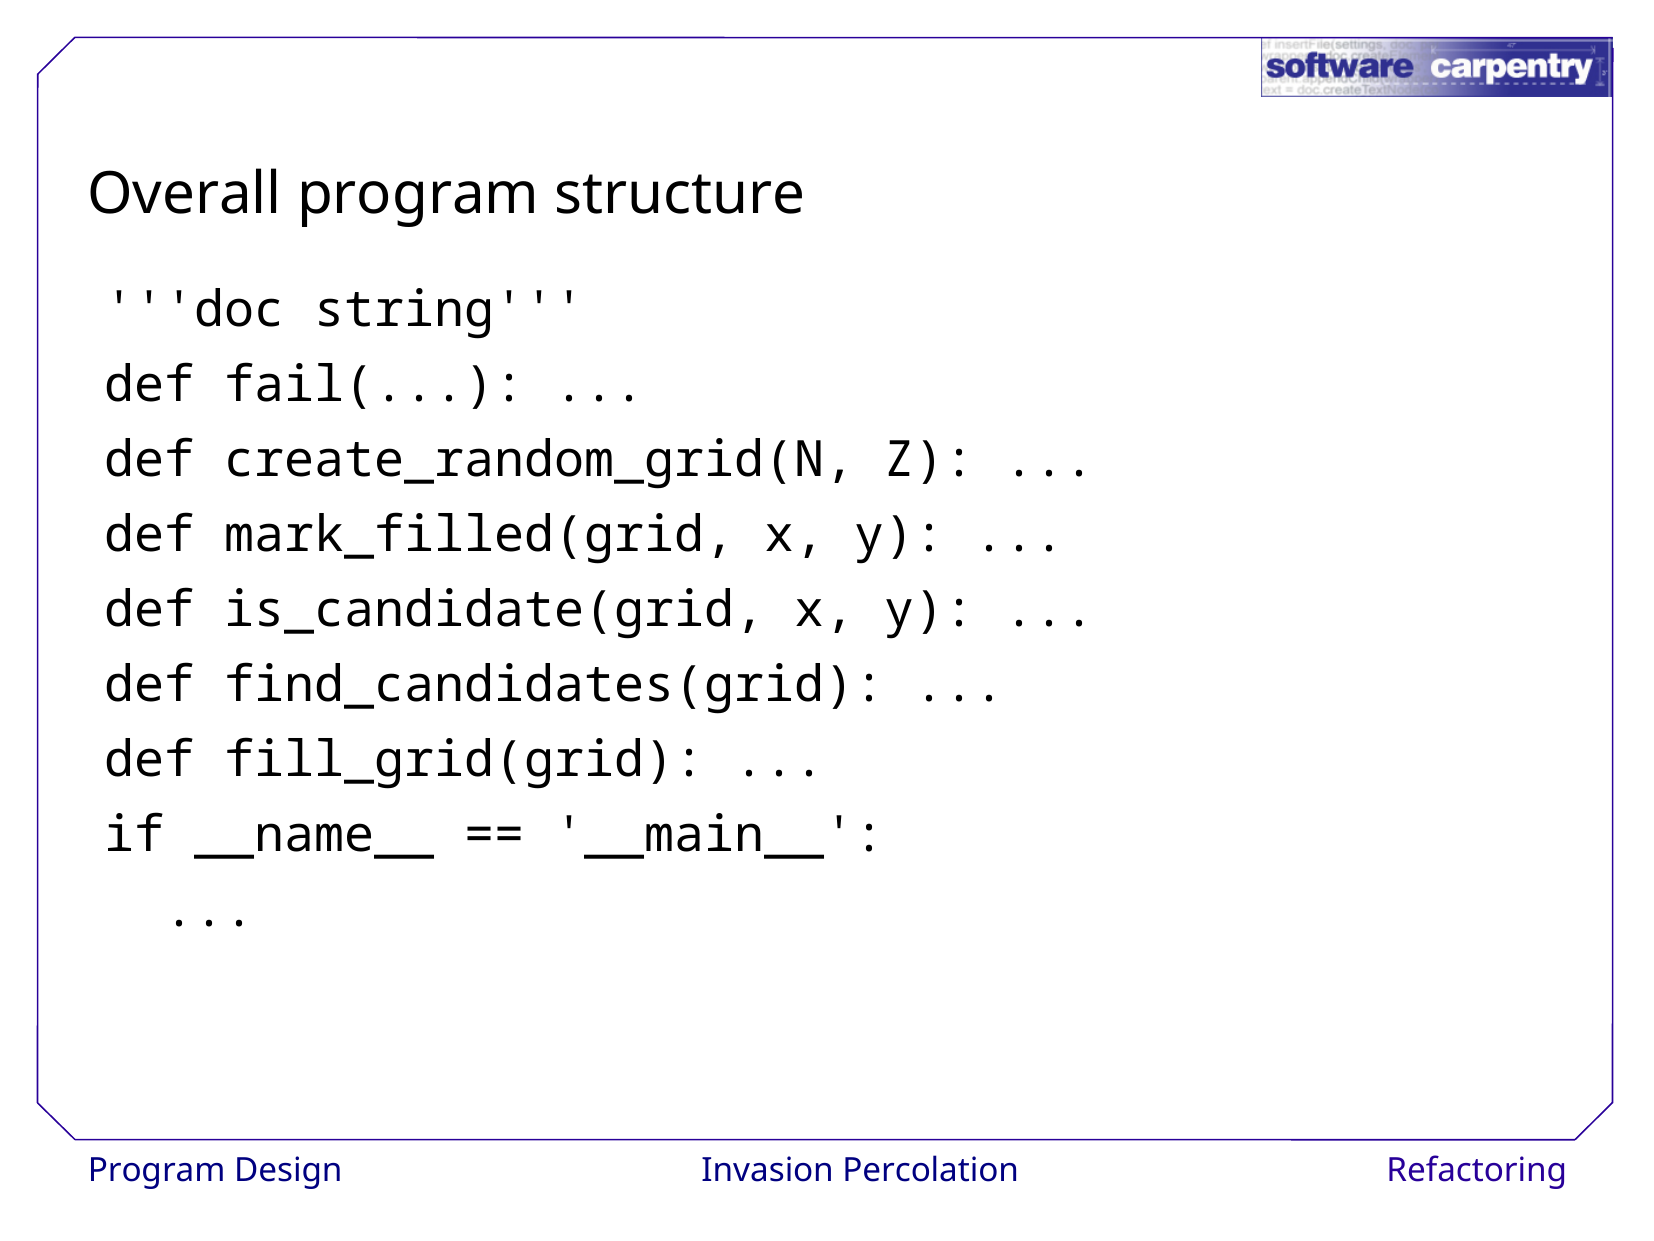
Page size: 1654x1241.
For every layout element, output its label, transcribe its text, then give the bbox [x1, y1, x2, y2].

picture [1261, 39, 1613, 97]
text_box Overall program structure [72, 112, 971, 233]
text_box '''doc string''' def fail(...): ... def create_random_grid(N, Z): ... def mark_filled(grid, x, y): ... def is_candidate(grid, x, y): ... def find_candidates(grid): ... def fill_grid(grid): ... if __name__ == '__main__': ... [89, 253, 1508, 1020]
